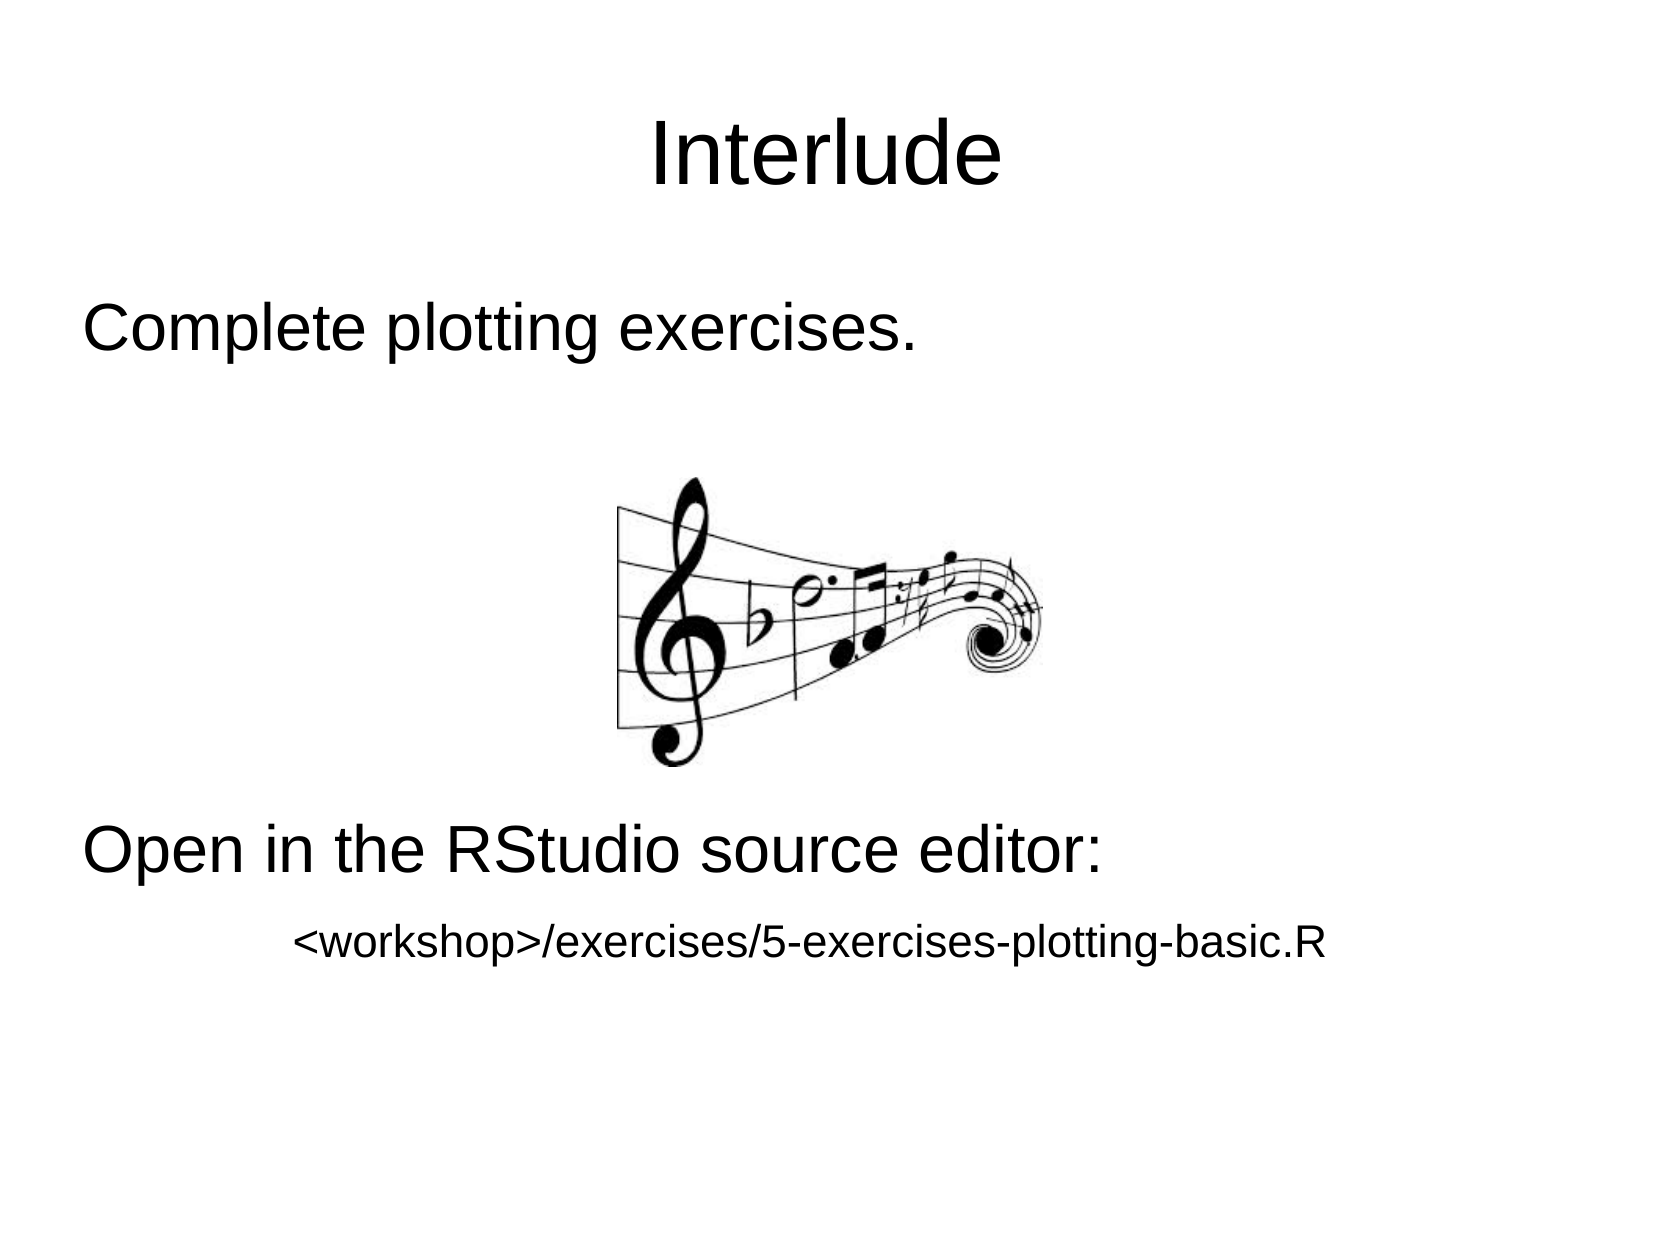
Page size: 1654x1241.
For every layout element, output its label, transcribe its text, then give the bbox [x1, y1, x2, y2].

title Interlude [82, 49, 1571, 257]
list Complete plotting exercises. Open in the RStudio source editor: <workshop>/exercises/5-exercises-plotting-basic.R [82, 290, 1538, 1010]
picture [617, 477, 1043, 767]
